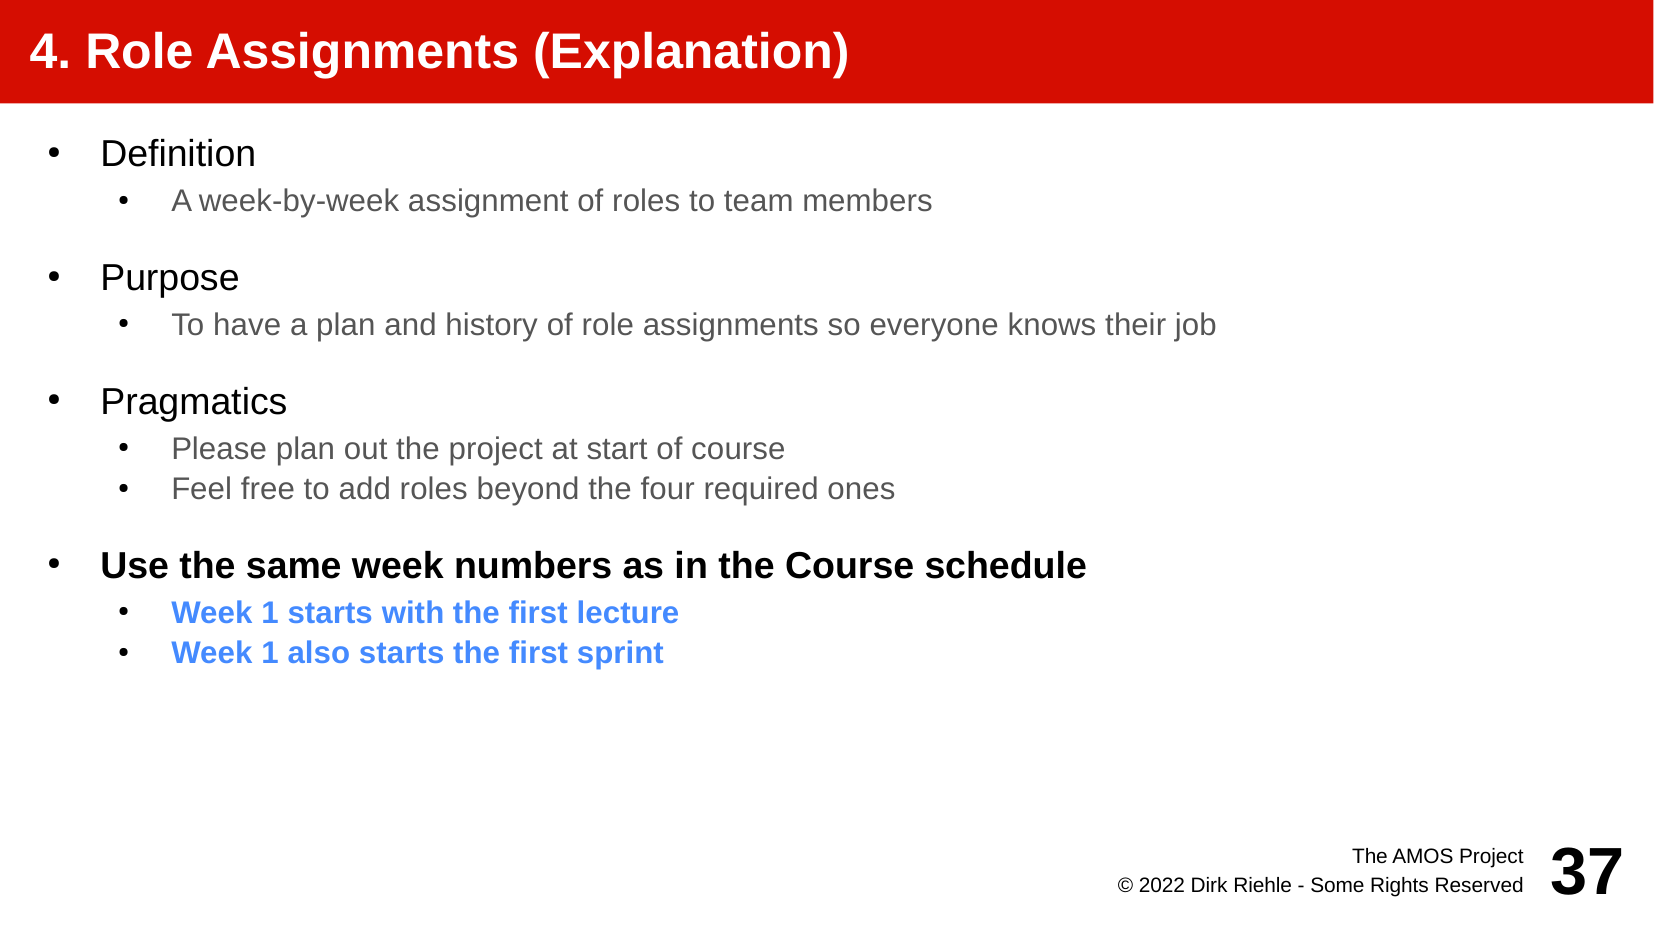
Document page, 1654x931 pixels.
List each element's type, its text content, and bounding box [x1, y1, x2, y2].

list Definition A week-by-week assignment of roles to team members Purpose To have a plan and history of role assignments so everyone knows their job Pragmatics Please plan out the project at start of course Feel free to add roles beyond the four required ones Use the same week numbers as in the Course schedule Week 1 starts with the first lecture Week 1 also starts the first sprint [29, 132, 1625, 813]
title 4. Role Assignments (Explanation) [0, 0, 1654, 104]
